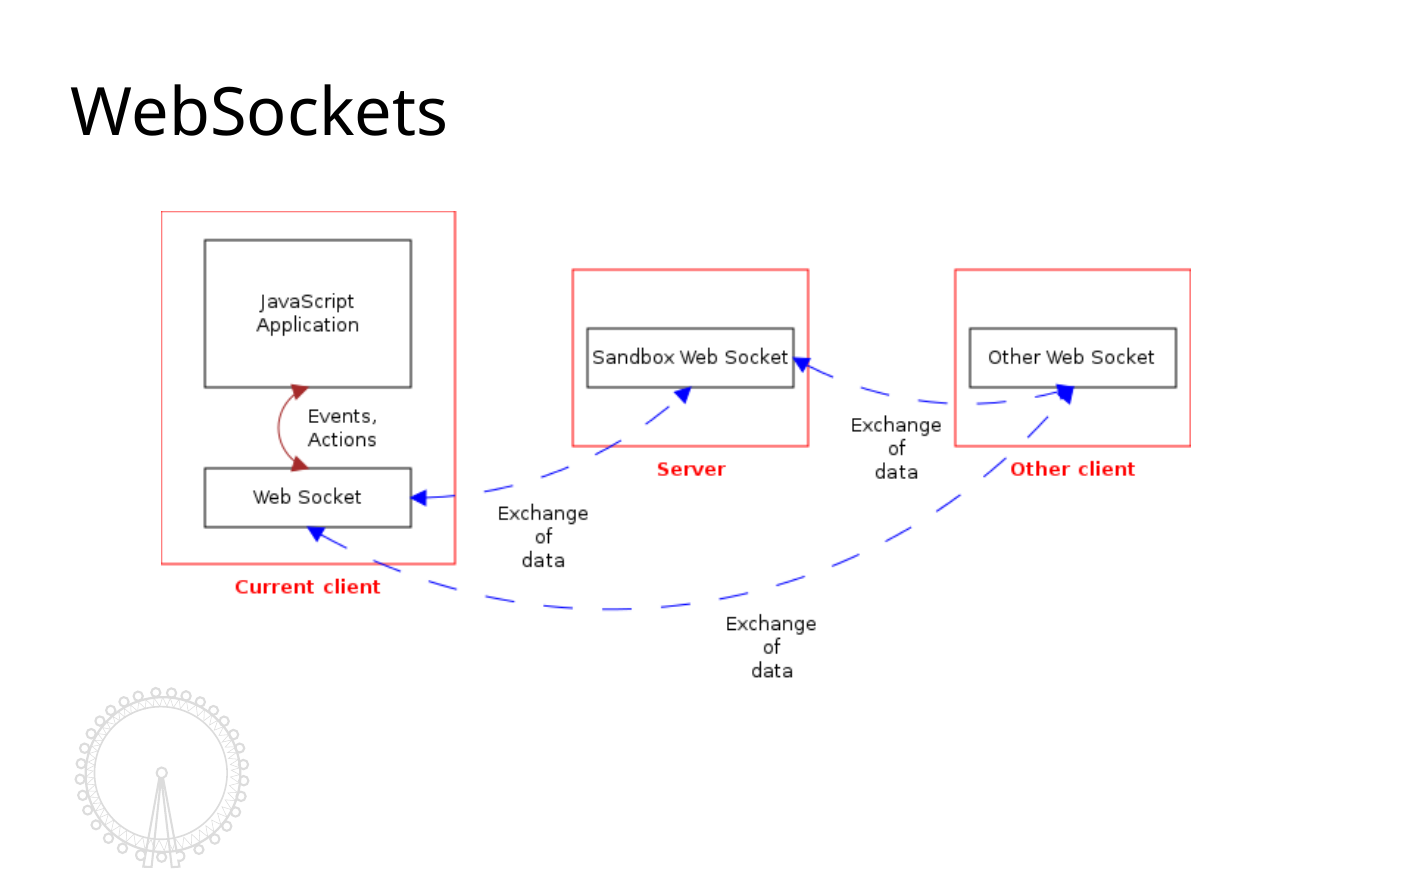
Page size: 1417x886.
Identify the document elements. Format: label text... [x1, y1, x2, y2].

picture [161, 211, 1191, 682]
title WebSockets [70, 35, 1346, 184]
